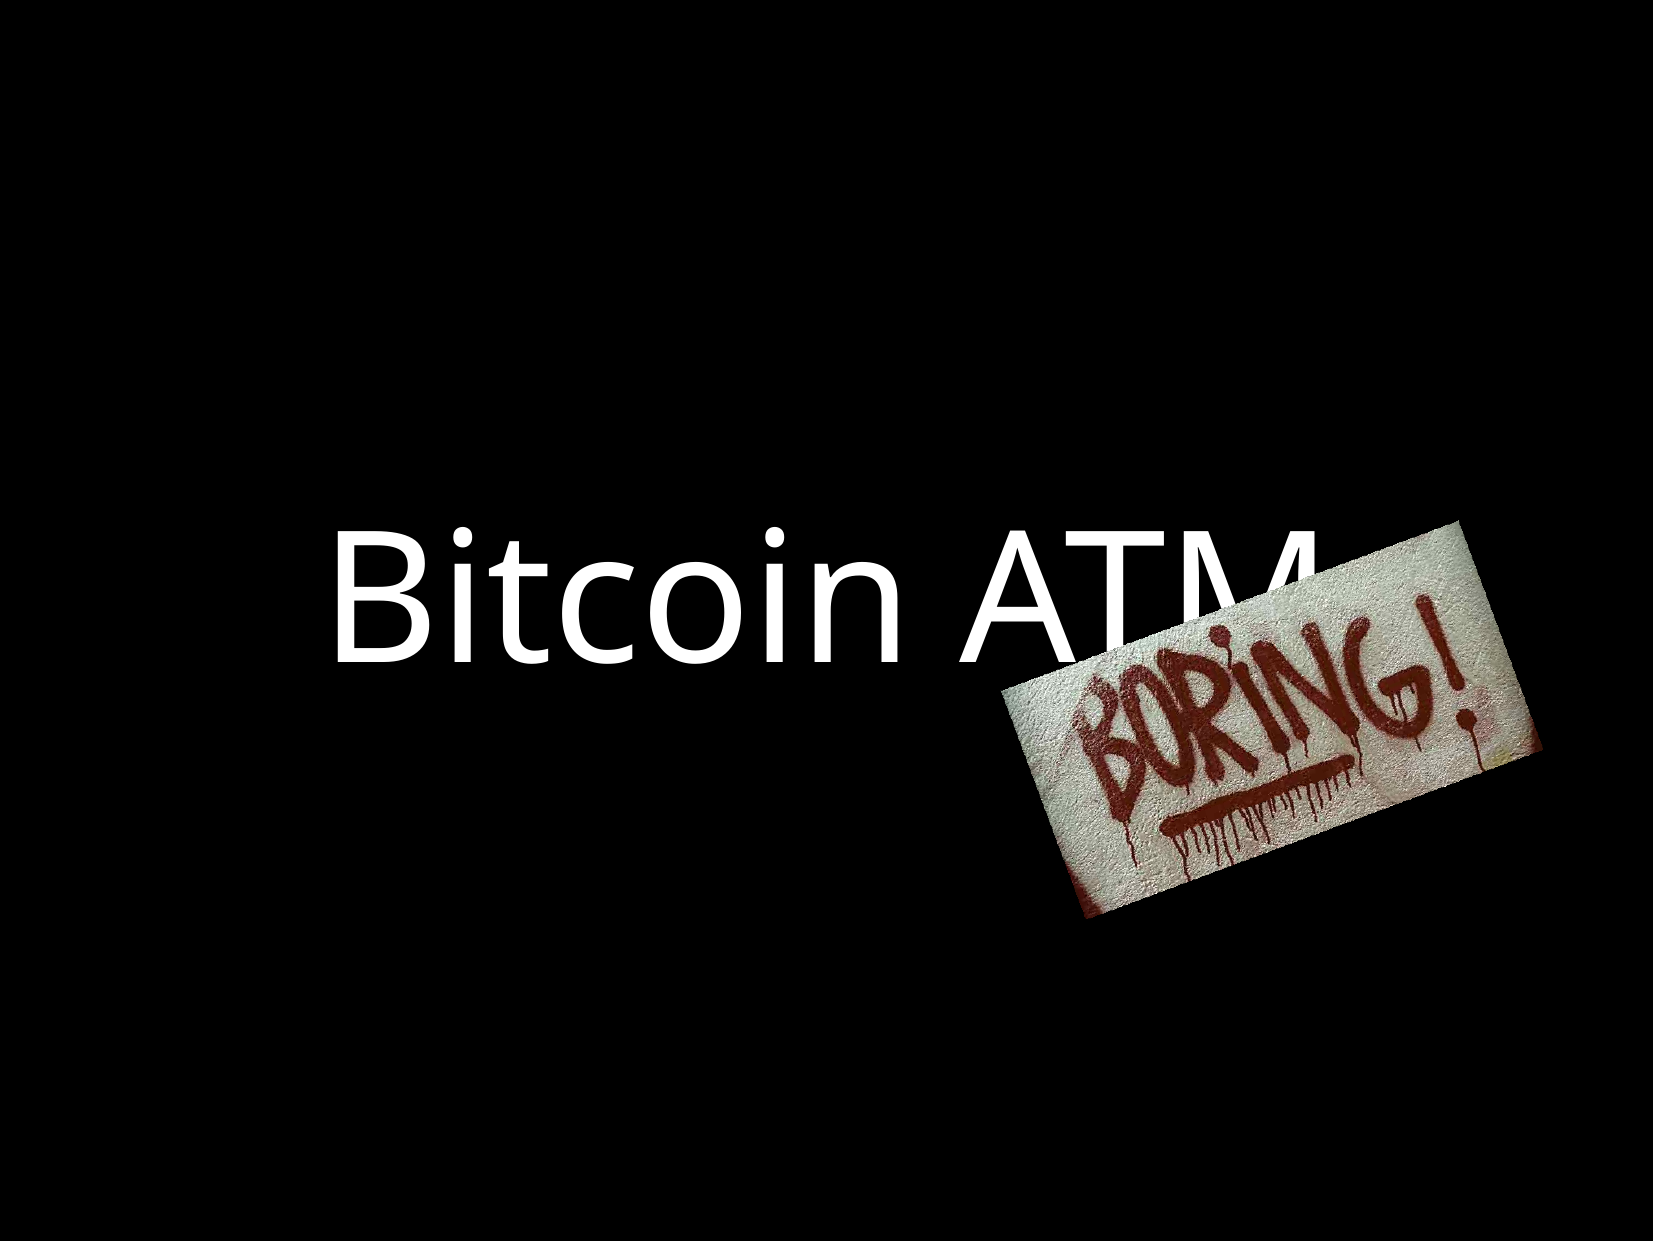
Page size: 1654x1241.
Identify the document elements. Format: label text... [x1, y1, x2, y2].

subtitle Bitcoin ATM [82, 231, 1571, 951]
picture [1000, 520, 1543, 919]
